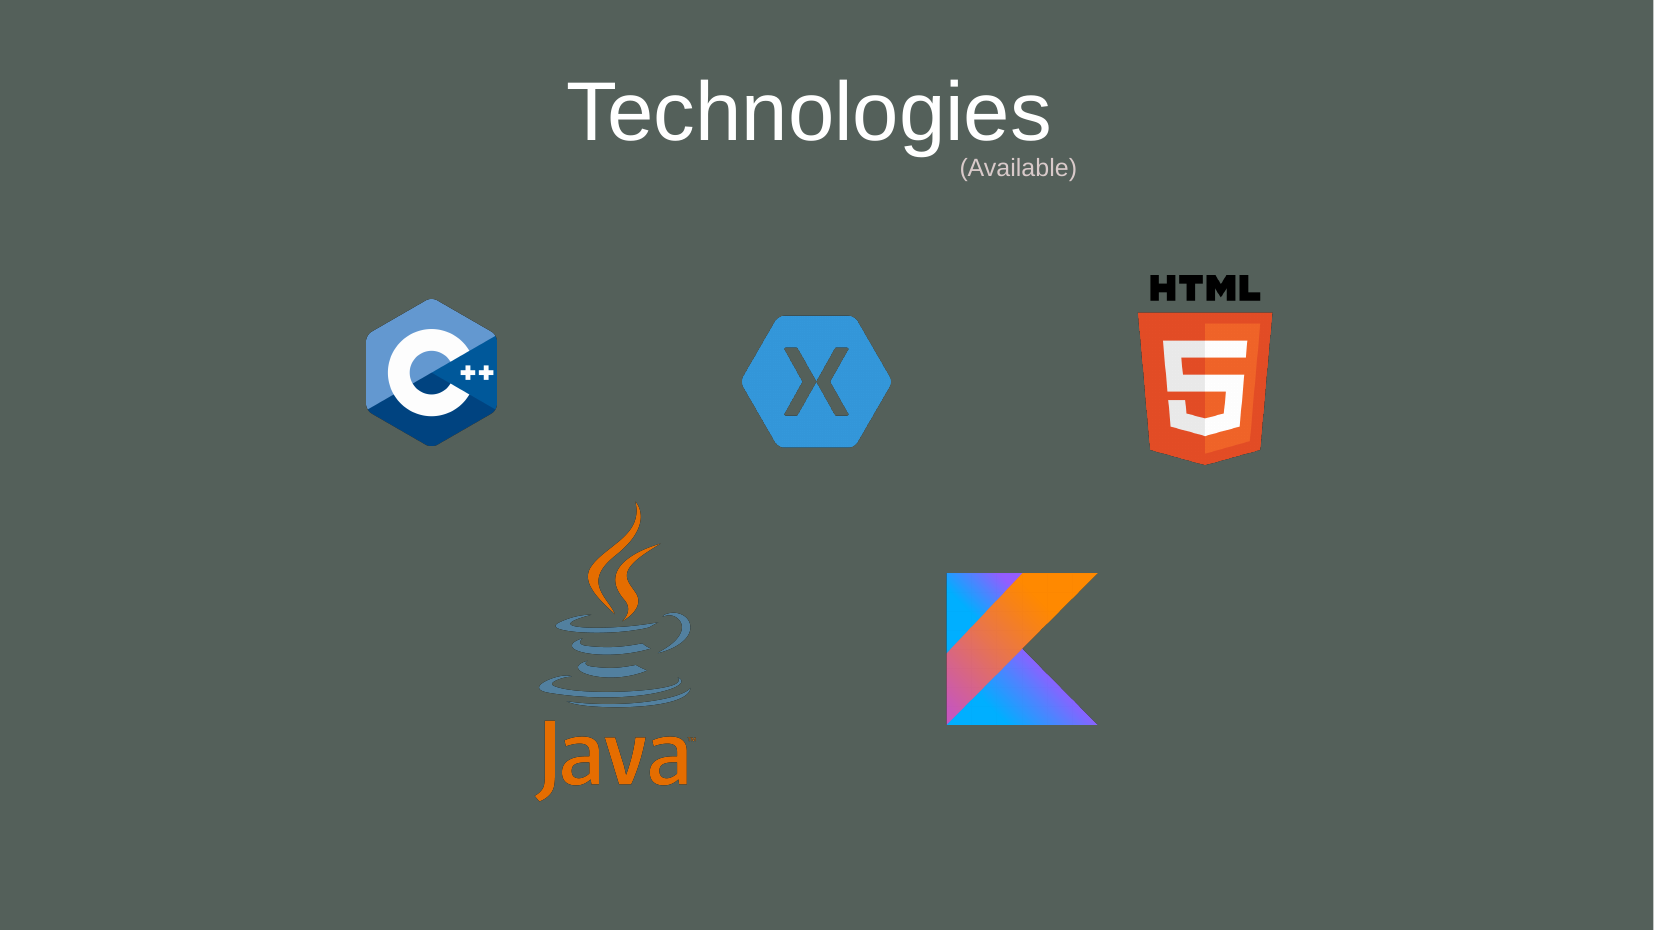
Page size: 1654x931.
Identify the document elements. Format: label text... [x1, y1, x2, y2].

picture [366, 299, 497, 446]
title Technologies [70, 57, 1548, 166]
picture [1110, 275, 1300, 465]
picture [531, 263, 934, 804]
text_box (Available) [944, 146, 1229, 189]
picture [921, 573, 1123, 725]
